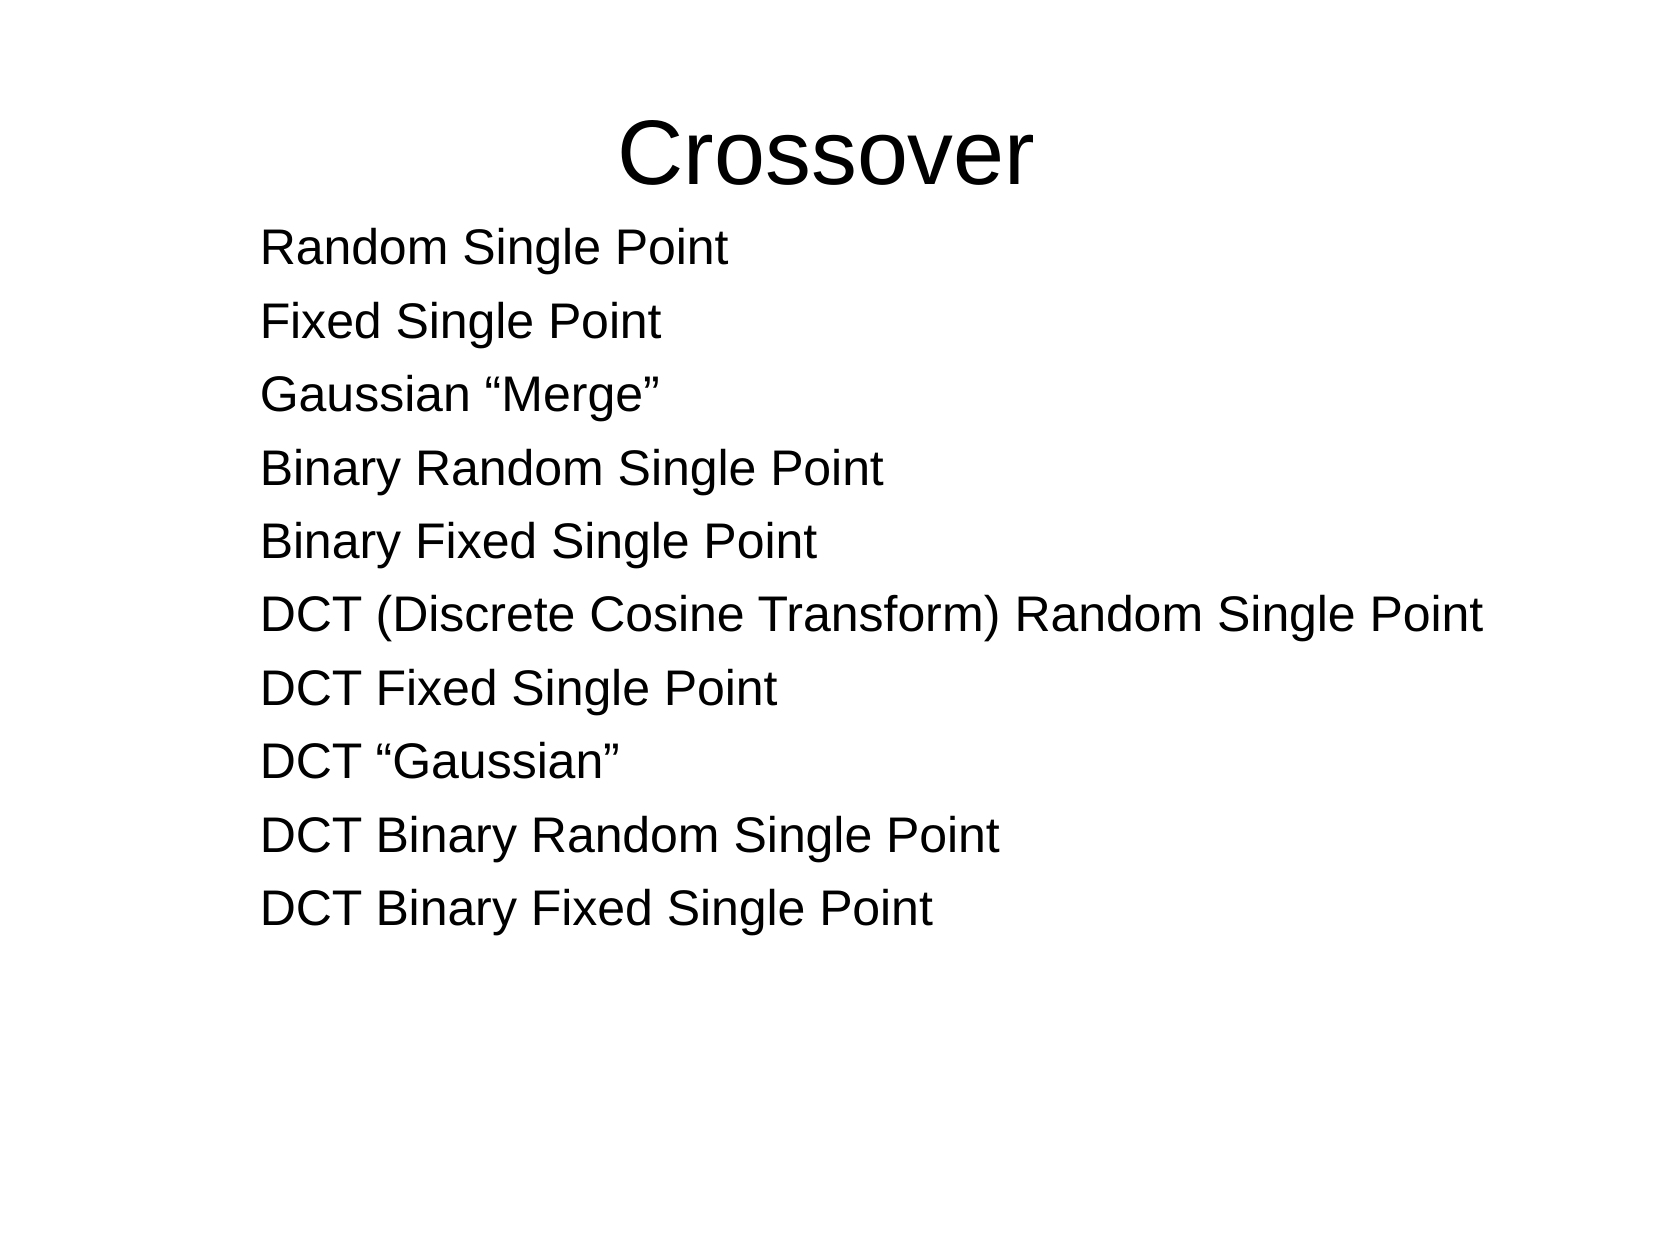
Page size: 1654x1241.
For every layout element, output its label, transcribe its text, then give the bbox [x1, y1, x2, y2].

title Crossover [82, 56, 1571, 219]
list Random Single Point Fixed Single Point Gaussian “Merge” Binary Random Single Point Binary Fixed Single Point DCT (Discrete Cosine Transform) Random Single Point DCT Fixed Single Point DCT “Gaussian” DCT Binary Random Single Point DCT Binary Fixed Single Point [82, 219, 1571, 1024]
